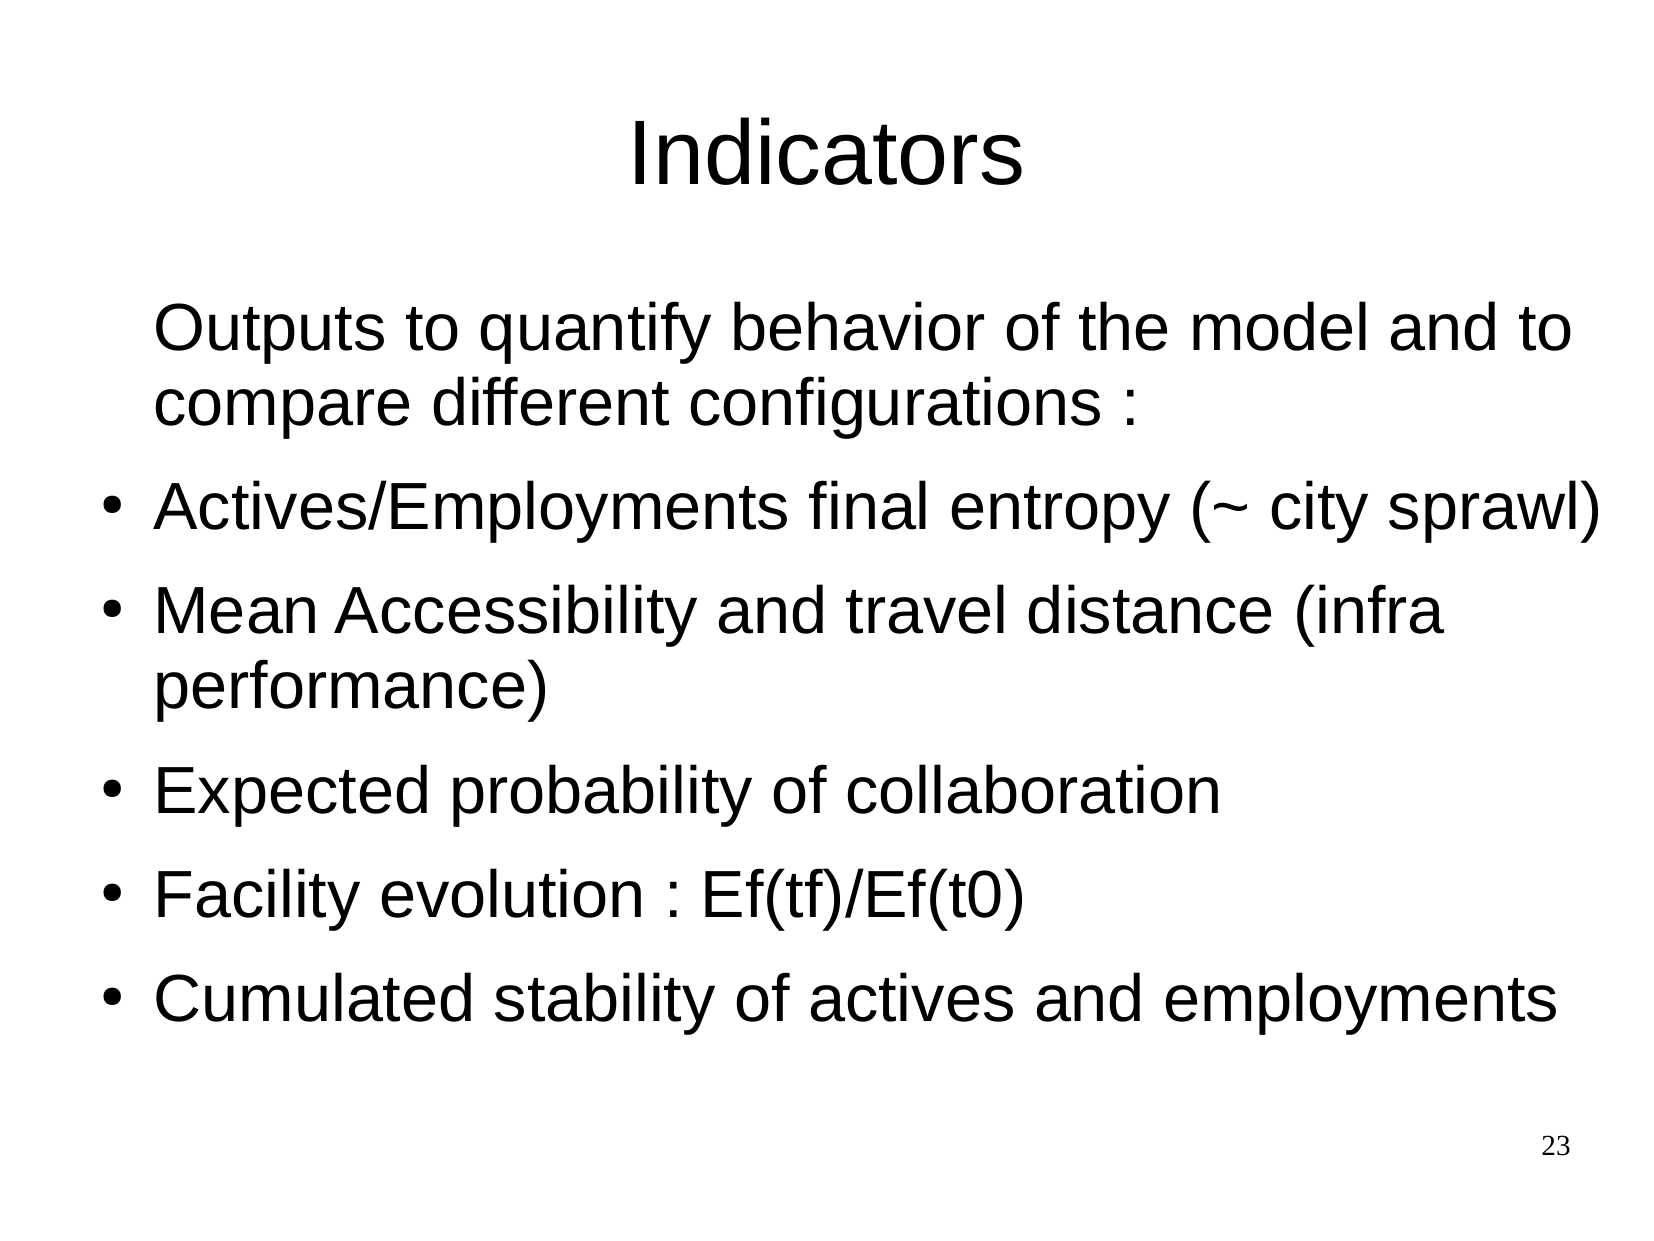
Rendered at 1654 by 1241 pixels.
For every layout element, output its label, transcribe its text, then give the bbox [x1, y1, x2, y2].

list Outputs to quantify behavior of the model and to compare different configurations : Actives/Employments final entropy (~ city sprawl) Mean Accessibility and travel distance (infra performance) Expected probability of collaboration Facility evolution : Ef(tf)/Ef(t0) Cumulated stability of actives and employments [82, 290, 1607, 1123]
title Indicators [82, 49, 1571, 257]
